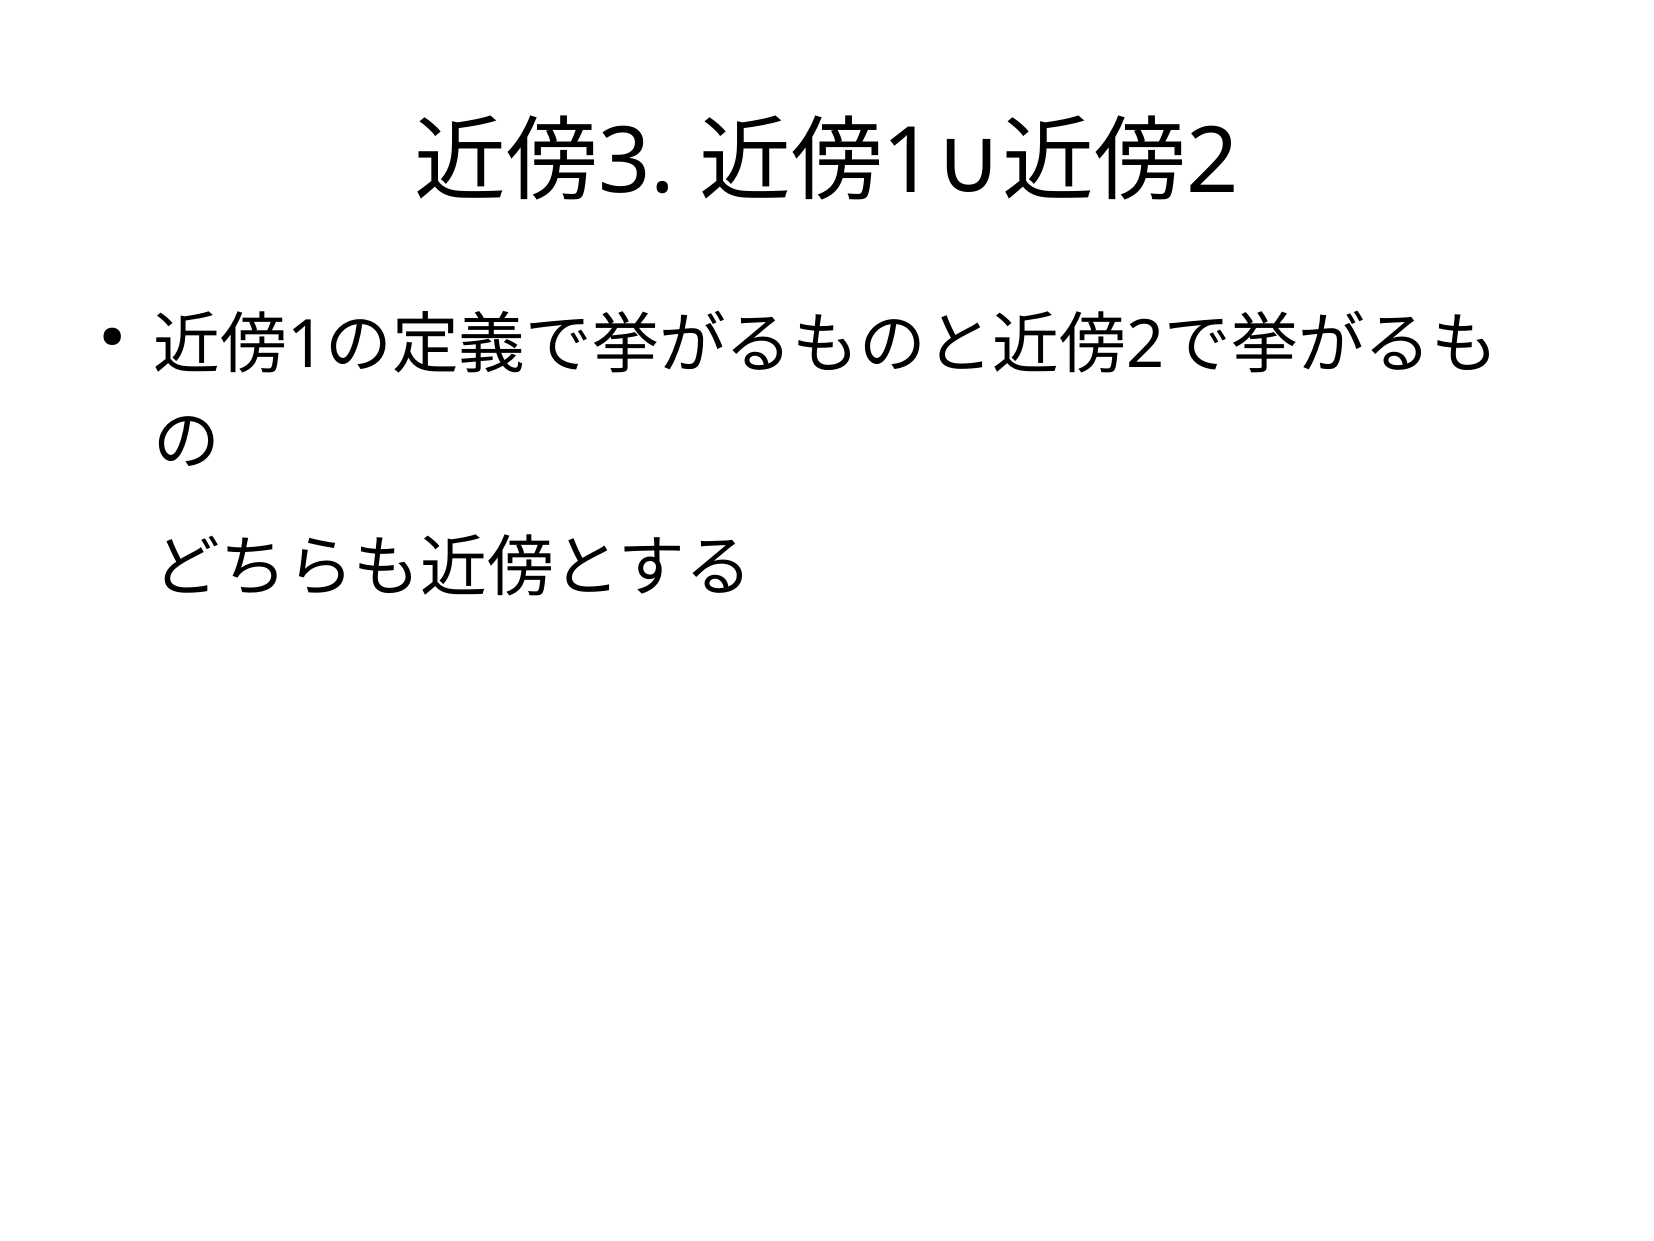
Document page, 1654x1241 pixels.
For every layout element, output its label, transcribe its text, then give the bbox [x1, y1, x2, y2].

list 近傍1の定義で挙がるものと近傍2で挙がるもの どちらも近傍とする [82, 290, 1538, 1010]
title 近傍3. 近傍1∪近傍2 [82, 49, 1571, 257]
